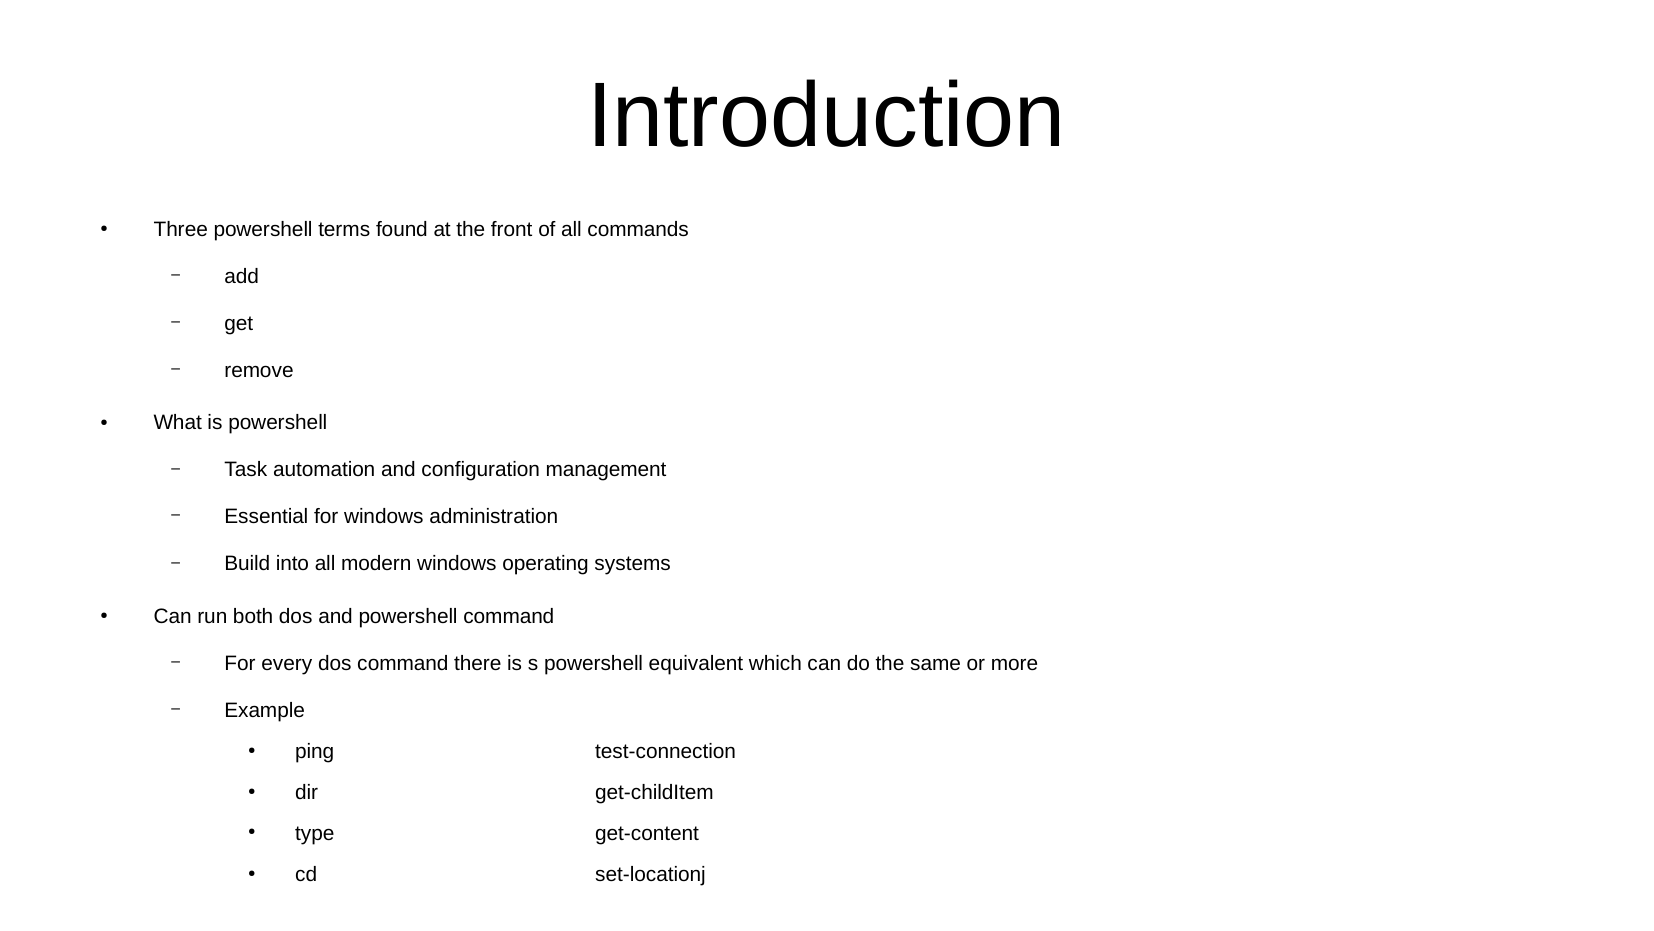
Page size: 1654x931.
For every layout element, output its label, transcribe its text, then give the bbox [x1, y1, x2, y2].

title Introduction [82, 37, 1571, 193]
list Three powershell terms found at the front of all commands add get remove What is powershell Task automation and configuration management Essential for windows administration Build into all modern windows operating systems Can run both dos and powershell command For every dos command there is s powershell equivalent which can do the same or more Example ping test-connection dir get-childItem type get-content cd set-locationj [82, 217, 1561, 901]
